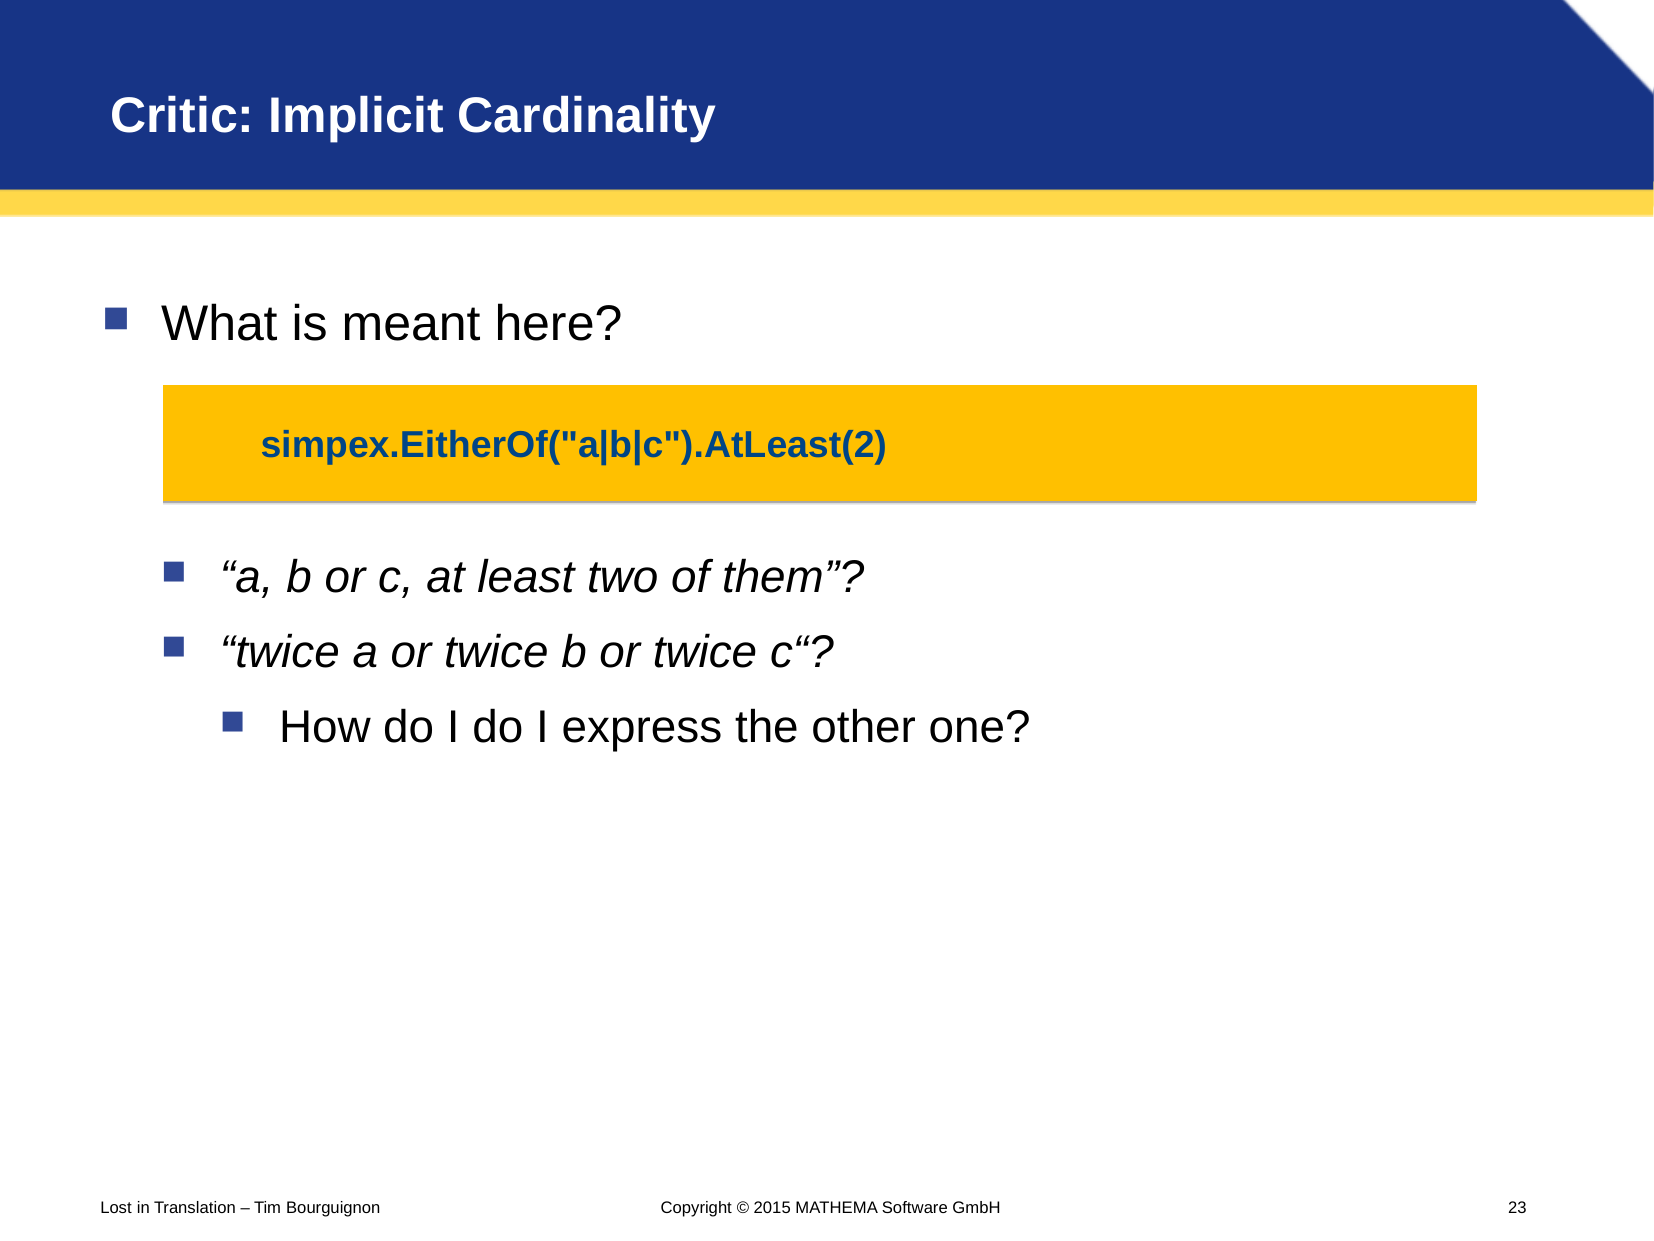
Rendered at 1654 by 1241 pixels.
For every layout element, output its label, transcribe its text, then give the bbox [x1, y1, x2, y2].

picture [0, 0, 1654, 1241]
list What is meant here? “a, b or c, at least two of them”? “twice a or twice b or twice c“? How do I do I express the other one? [101, 295, 1528, 1139]
text_box simpex.EitherOf("a|b|c").AtLeast(2) [163, 385, 1477, 501]
title Critic: Implicit Cardinality [110, 69, 1182, 162]
